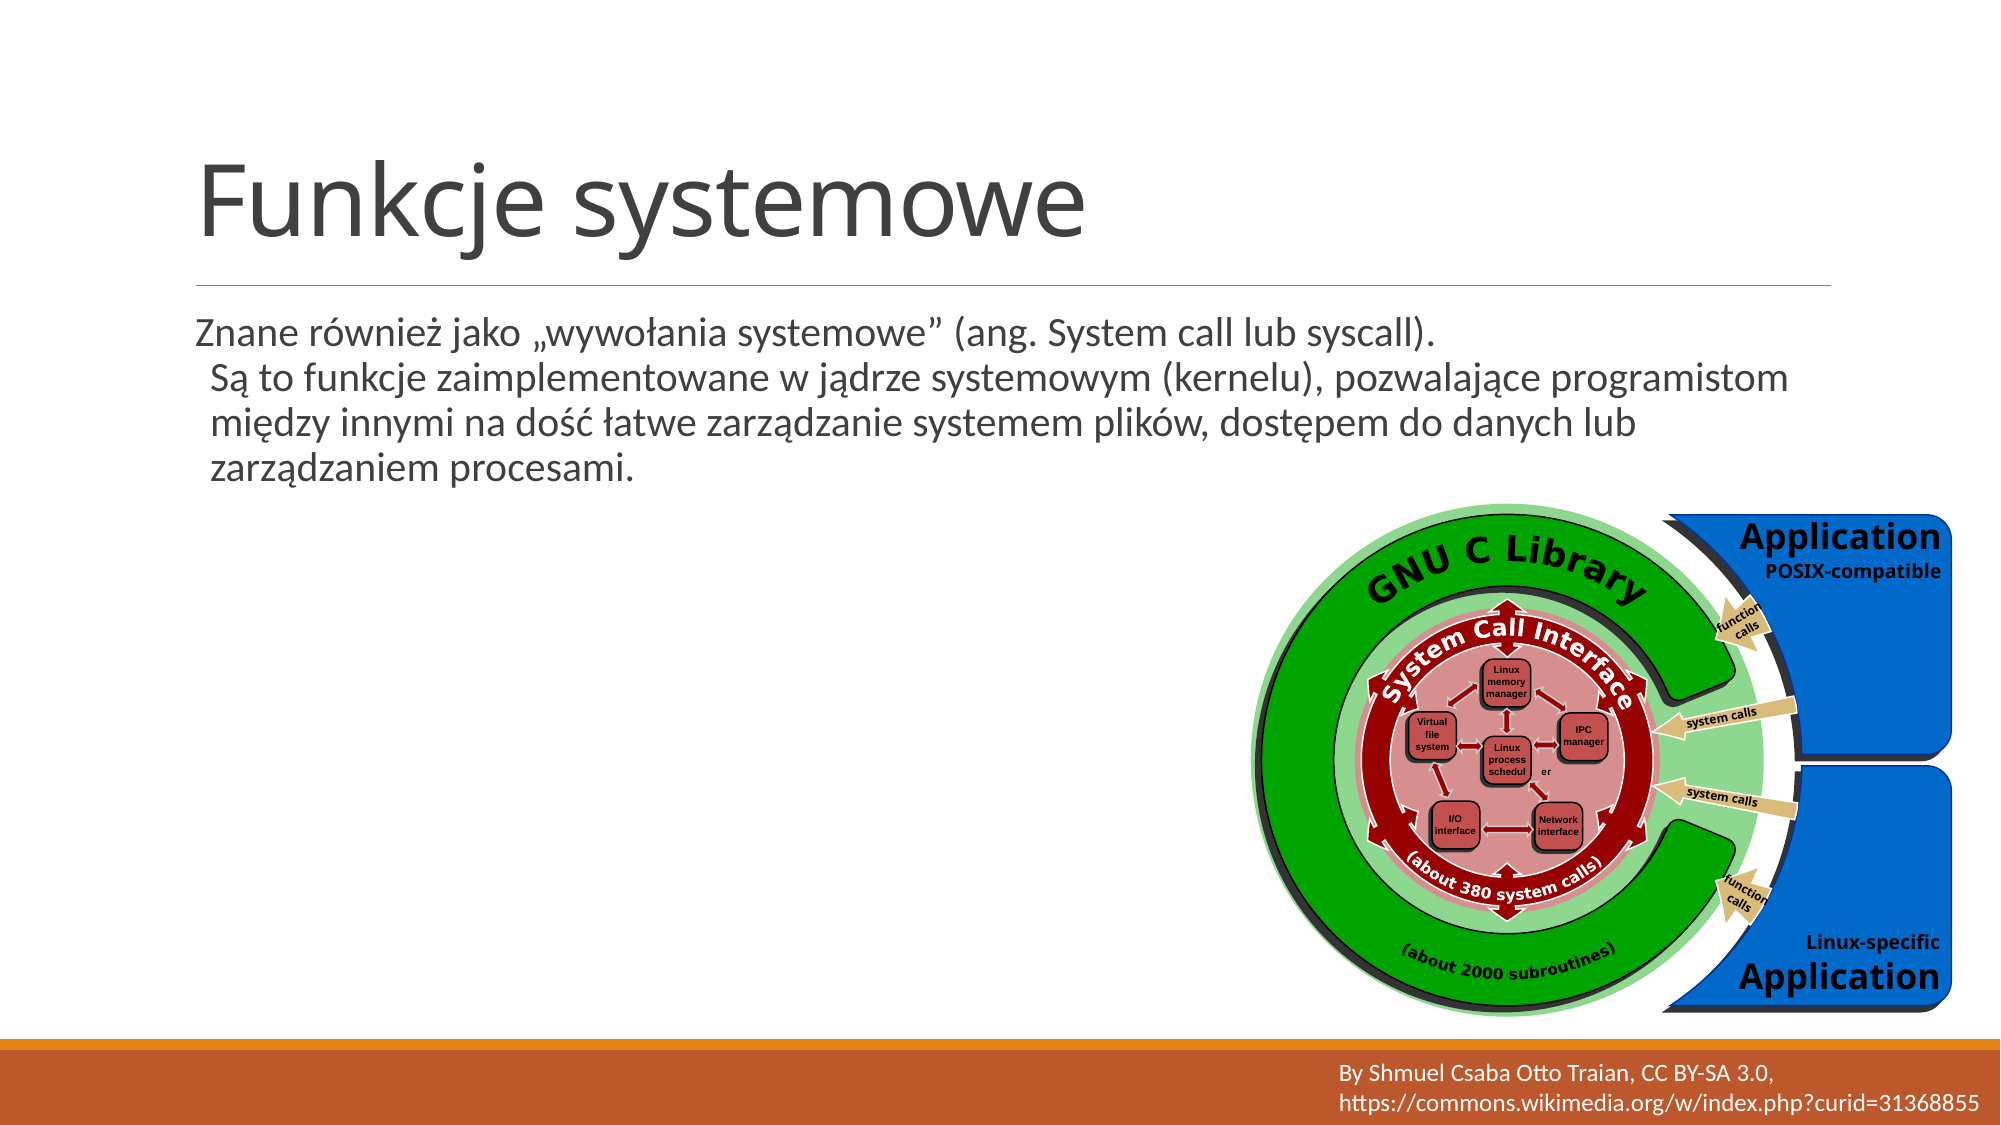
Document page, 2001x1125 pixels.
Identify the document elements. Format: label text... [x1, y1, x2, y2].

text_box By Shmuel Csaba Otto Traian, CC BY-SA 3.0, https://commons.wikimedia.org/w/index.php?curid=31368855 [1324, 1049, 2000, 1124]
picture [1246, 495, 1956, 1028]
list Znane również jako „wywołania systemowe” (ang. System call lub syscall). Są to funkcje zaimplementowane w jądrze systemowym (kernelu), pozwalające programistom między innymi na dość łatwe zarządzanie systemem plików, dostępem do danych lub zarządzaniem procesami. [180, 302, 1831, 963]
title Funkcje systemowe [180, 47, 1831, 265]
